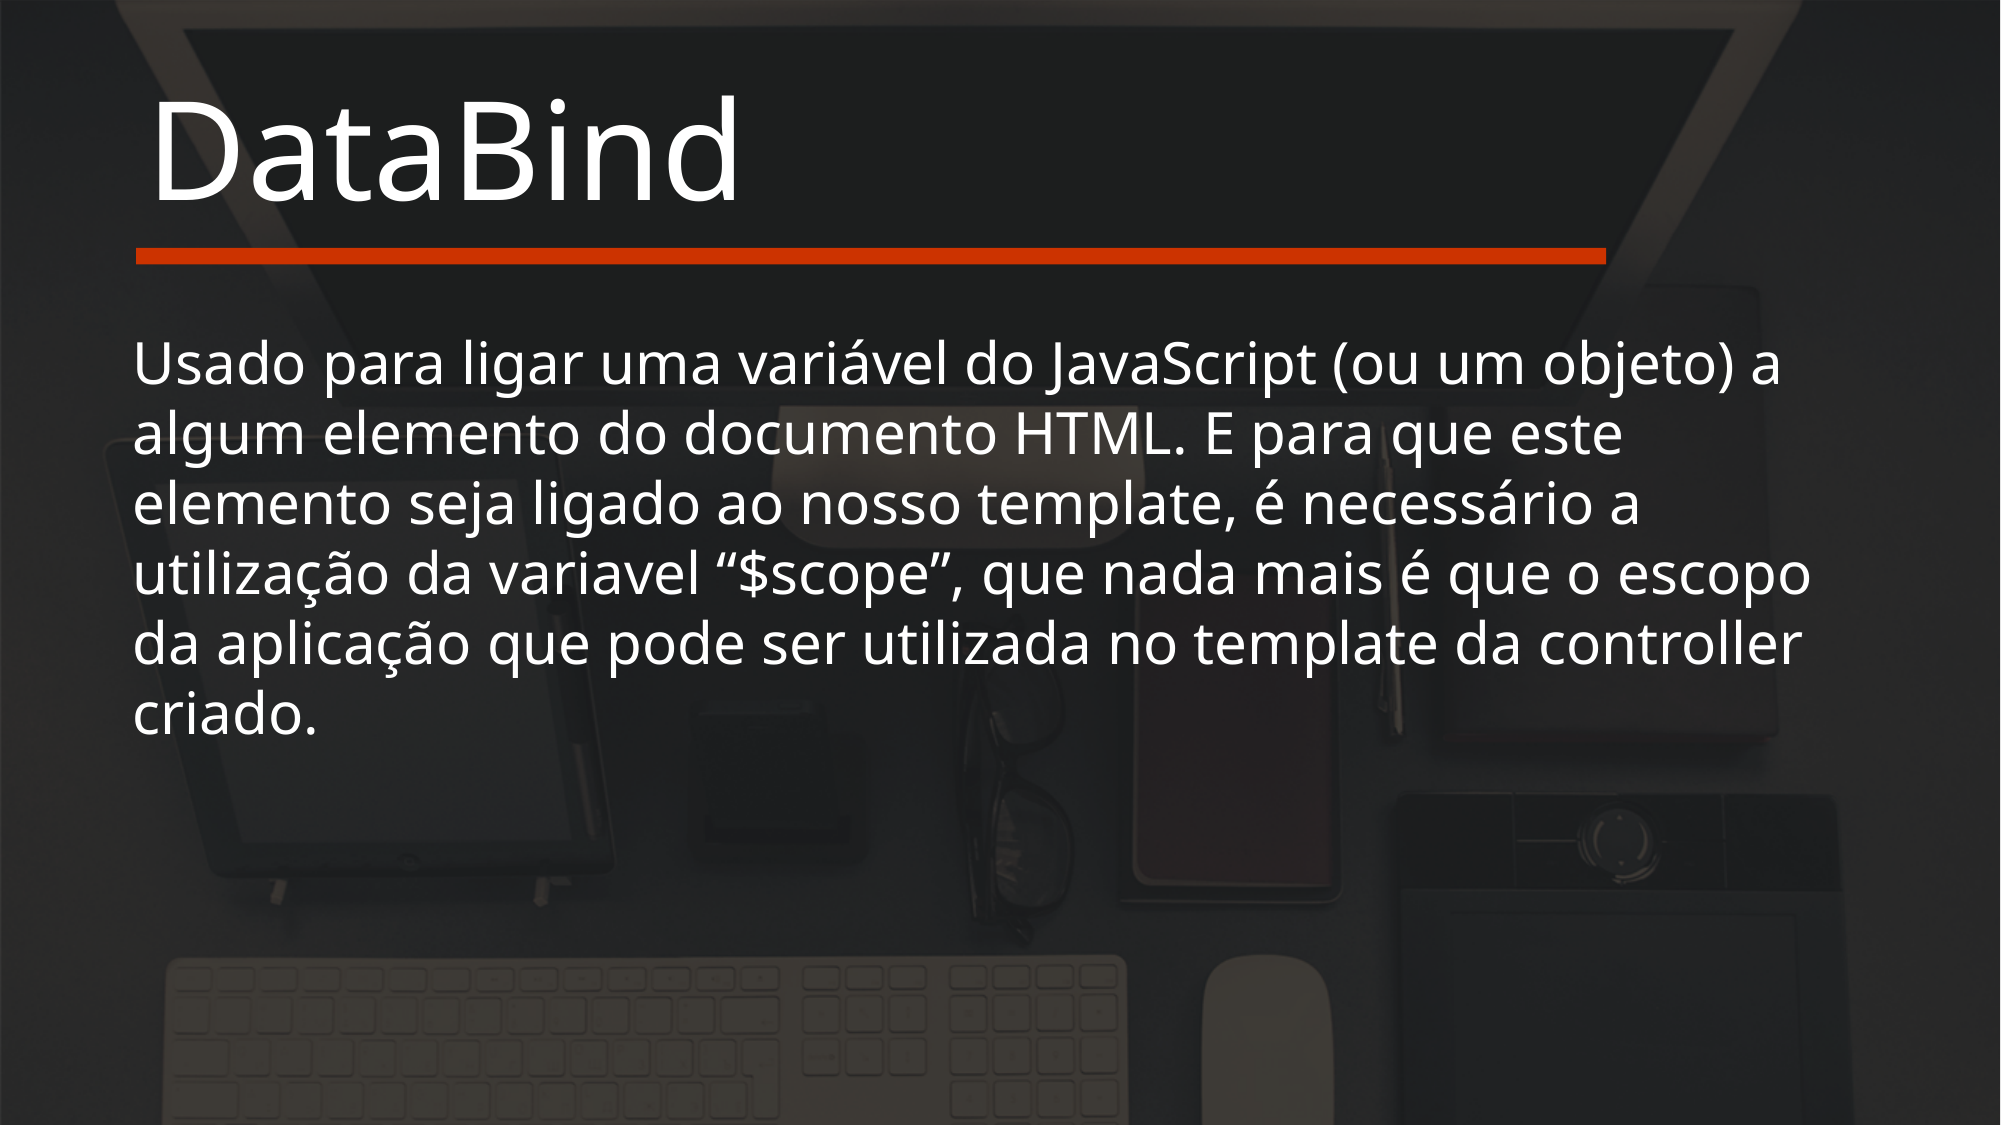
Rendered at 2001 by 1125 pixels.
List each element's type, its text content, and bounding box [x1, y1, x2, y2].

text_box Usado para ligar uma variável do JavaScript (ou um objeto) a algum elemento do documento HTML. E para que este elemento seja ligado ao nosso template, é necessário a utilização da variavel “$scope”, que nada mais é que o escopo da aplicação que pode ser utilizada no template da controller criado. [118, 318, 1836, 775]
text_box DataBind [132, 47, 780, 265]
text_box [136, 247, 1607, 265]
picture [0, 0, 2001, 1125]
